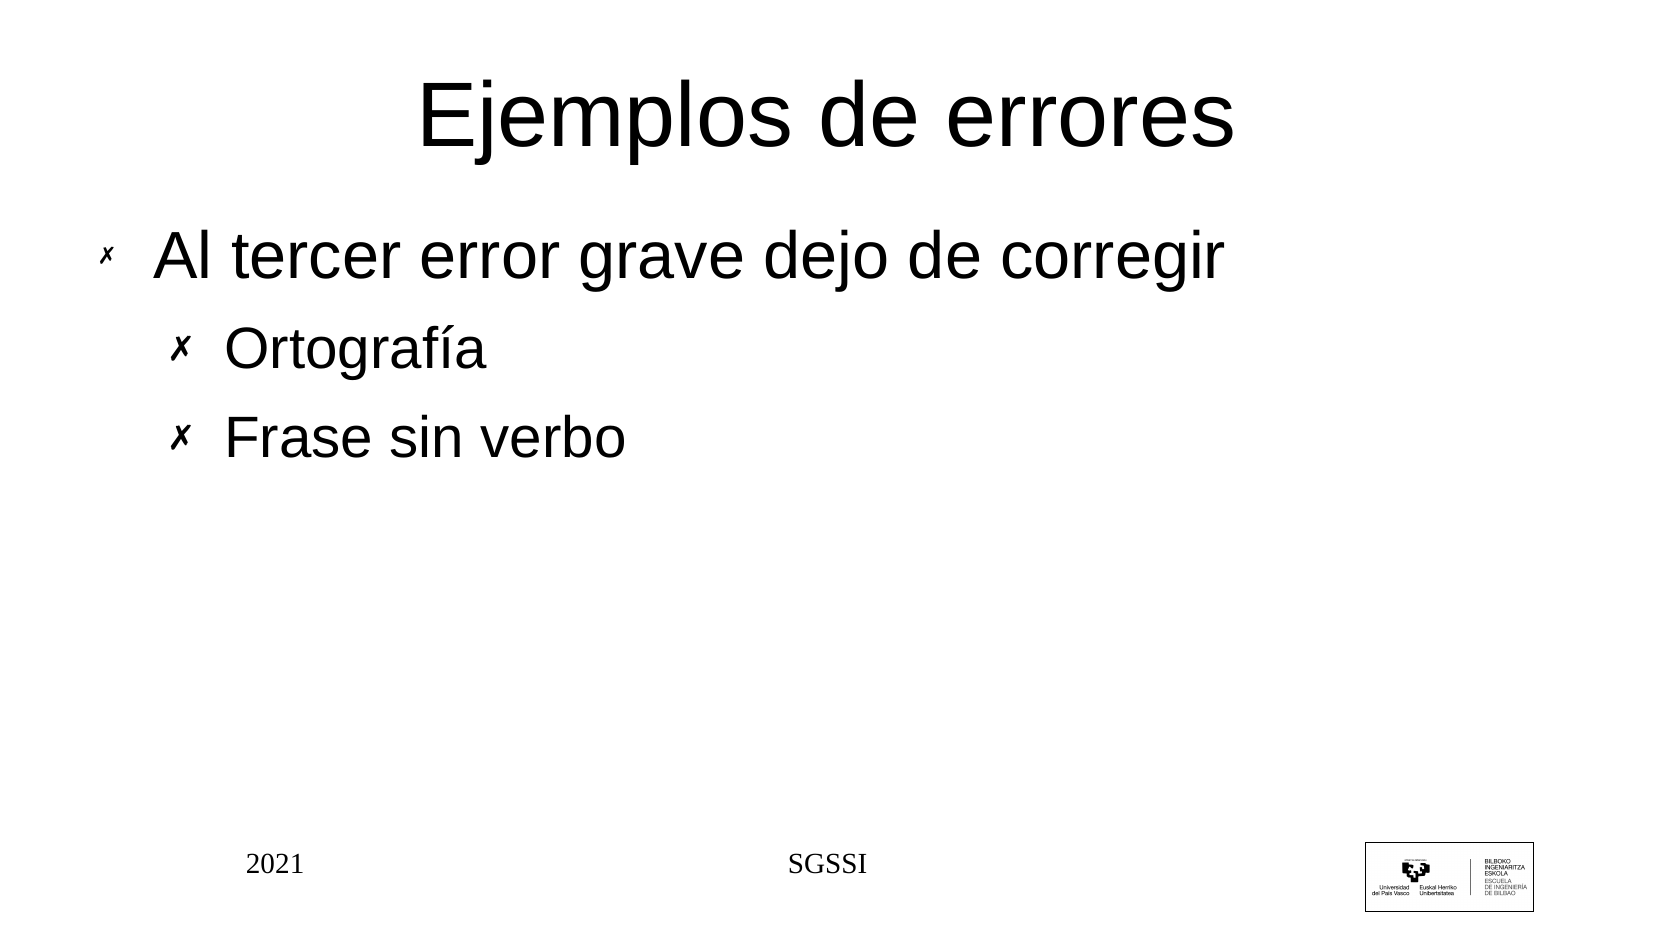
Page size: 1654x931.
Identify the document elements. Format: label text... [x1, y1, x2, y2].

picture [1366, 843, 1533, 911]
list Al tercer error grave dejo de corregir Ortografía Frase sin verbo [82, 217, 1571, 758]
title Ejemplos de errores [82, 37, 1571, 193]
